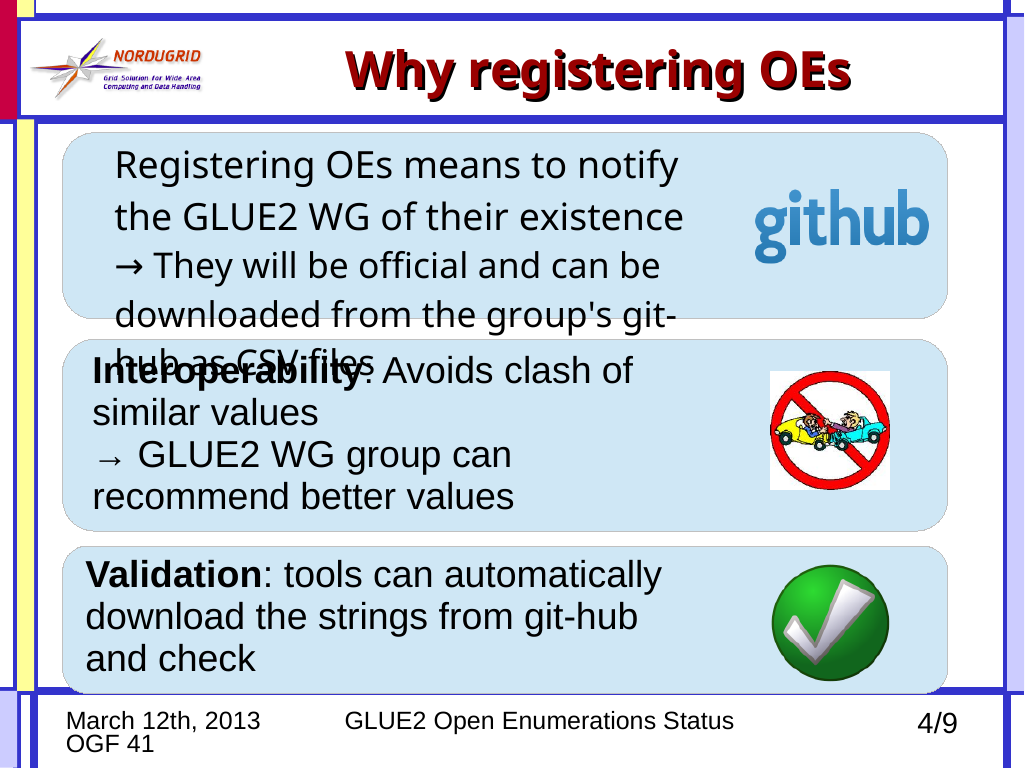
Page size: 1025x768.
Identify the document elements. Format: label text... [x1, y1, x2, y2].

picture [770, 371, 890, 490]
text_box [62, 139, 75, 313]
picture [755, 189, 933, 265]
picture [770, 563, 890, 682]
picture [27, 34, 205, 101]
text_box [76, 132, 948, 319]
text_box Validation: tools can automatically download the strings from git-hub and check [70, 546, 716, 687]
text_box [62, 546, 948, 694]
list Registering OEs means to notify the GLUE2 WG of their existence → They will be official and can be downloaded from the group's git-hub as CSV files [75, 138, 736, 319]
title Why registering OEs [221, 11, 975, 125]
text_box [62, 339, 948, 532]
text_box Interoperability: Avoids clash of similar values → GLUE2 WG group can recommend better values [77, 342, 721, 526]
